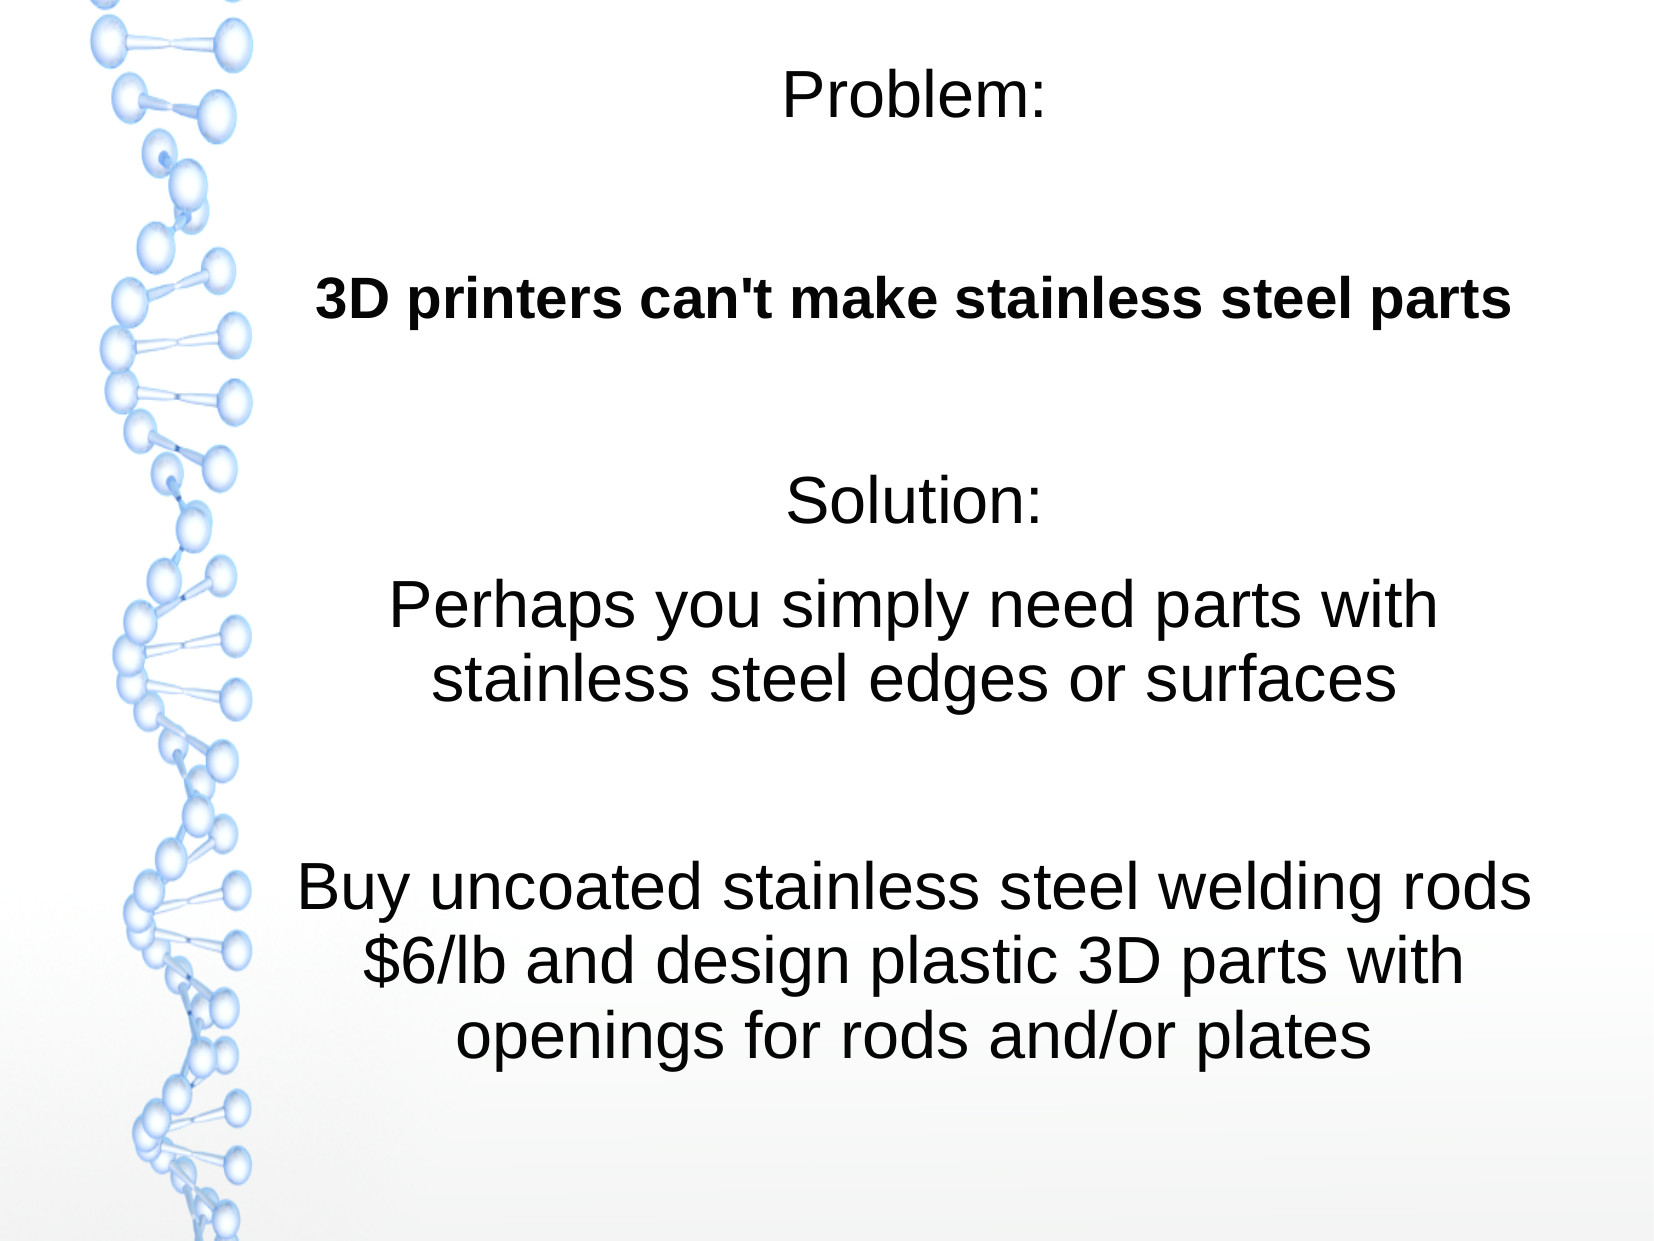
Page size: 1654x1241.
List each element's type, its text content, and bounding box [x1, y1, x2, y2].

subtitle Problem: 3D printers can't make stainless steel parts Solution: Perhaps you simply need parts with stainless steel edges or surfaces Buy uncoated stainless steel welding rods $6/lb and design plastic 3D parts with openings for rods and/or plates [270, 19, 1561, 1113]
picture [0, 0, 1654, 1241]
